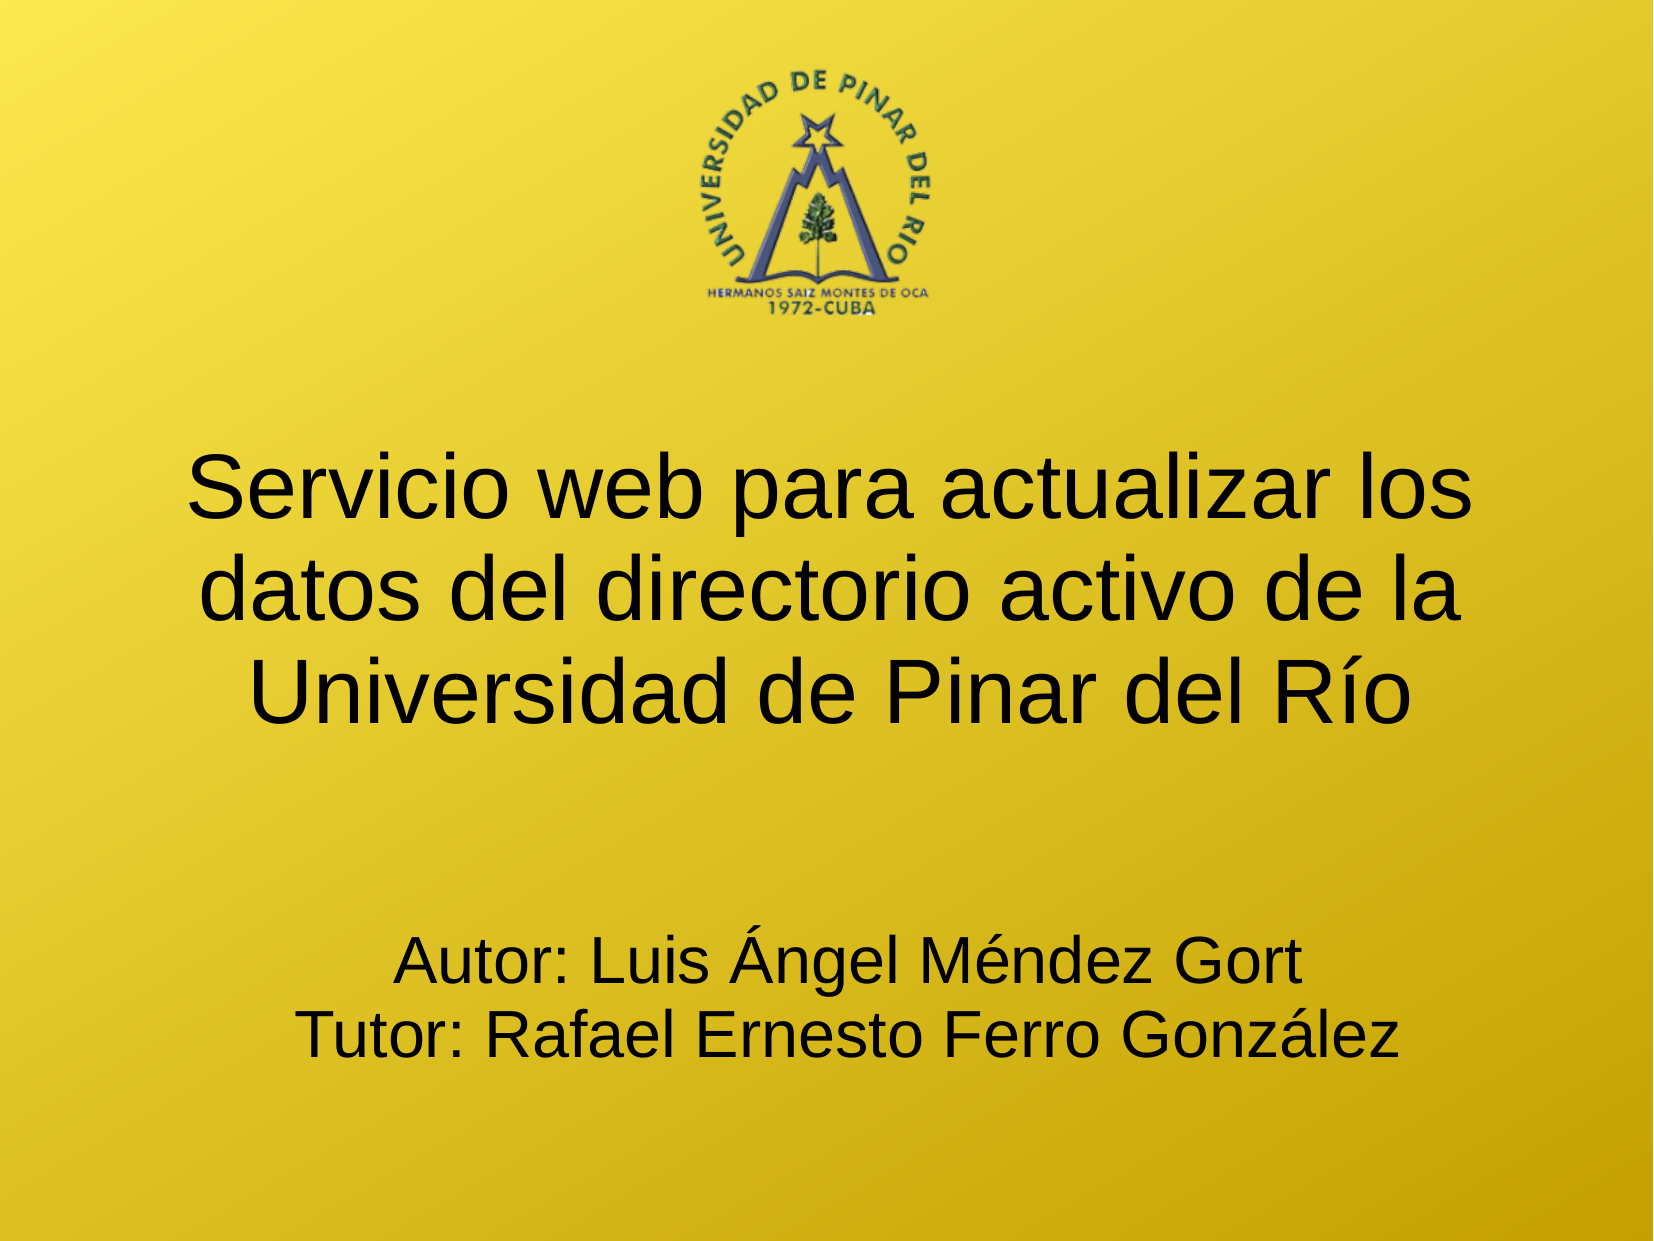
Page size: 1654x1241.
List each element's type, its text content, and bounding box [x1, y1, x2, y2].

subtitle Autor: Luis Ángel Méndez Gort Tutor: Rafael Ernesto Ferro González [105, 795, 1593, 1201]
picture [690, 67, 938, 316]
title Servicio web para actualizar los datos del directorio activo de la Universidad de Pinar del Río [87, 435, 1576, 743]
